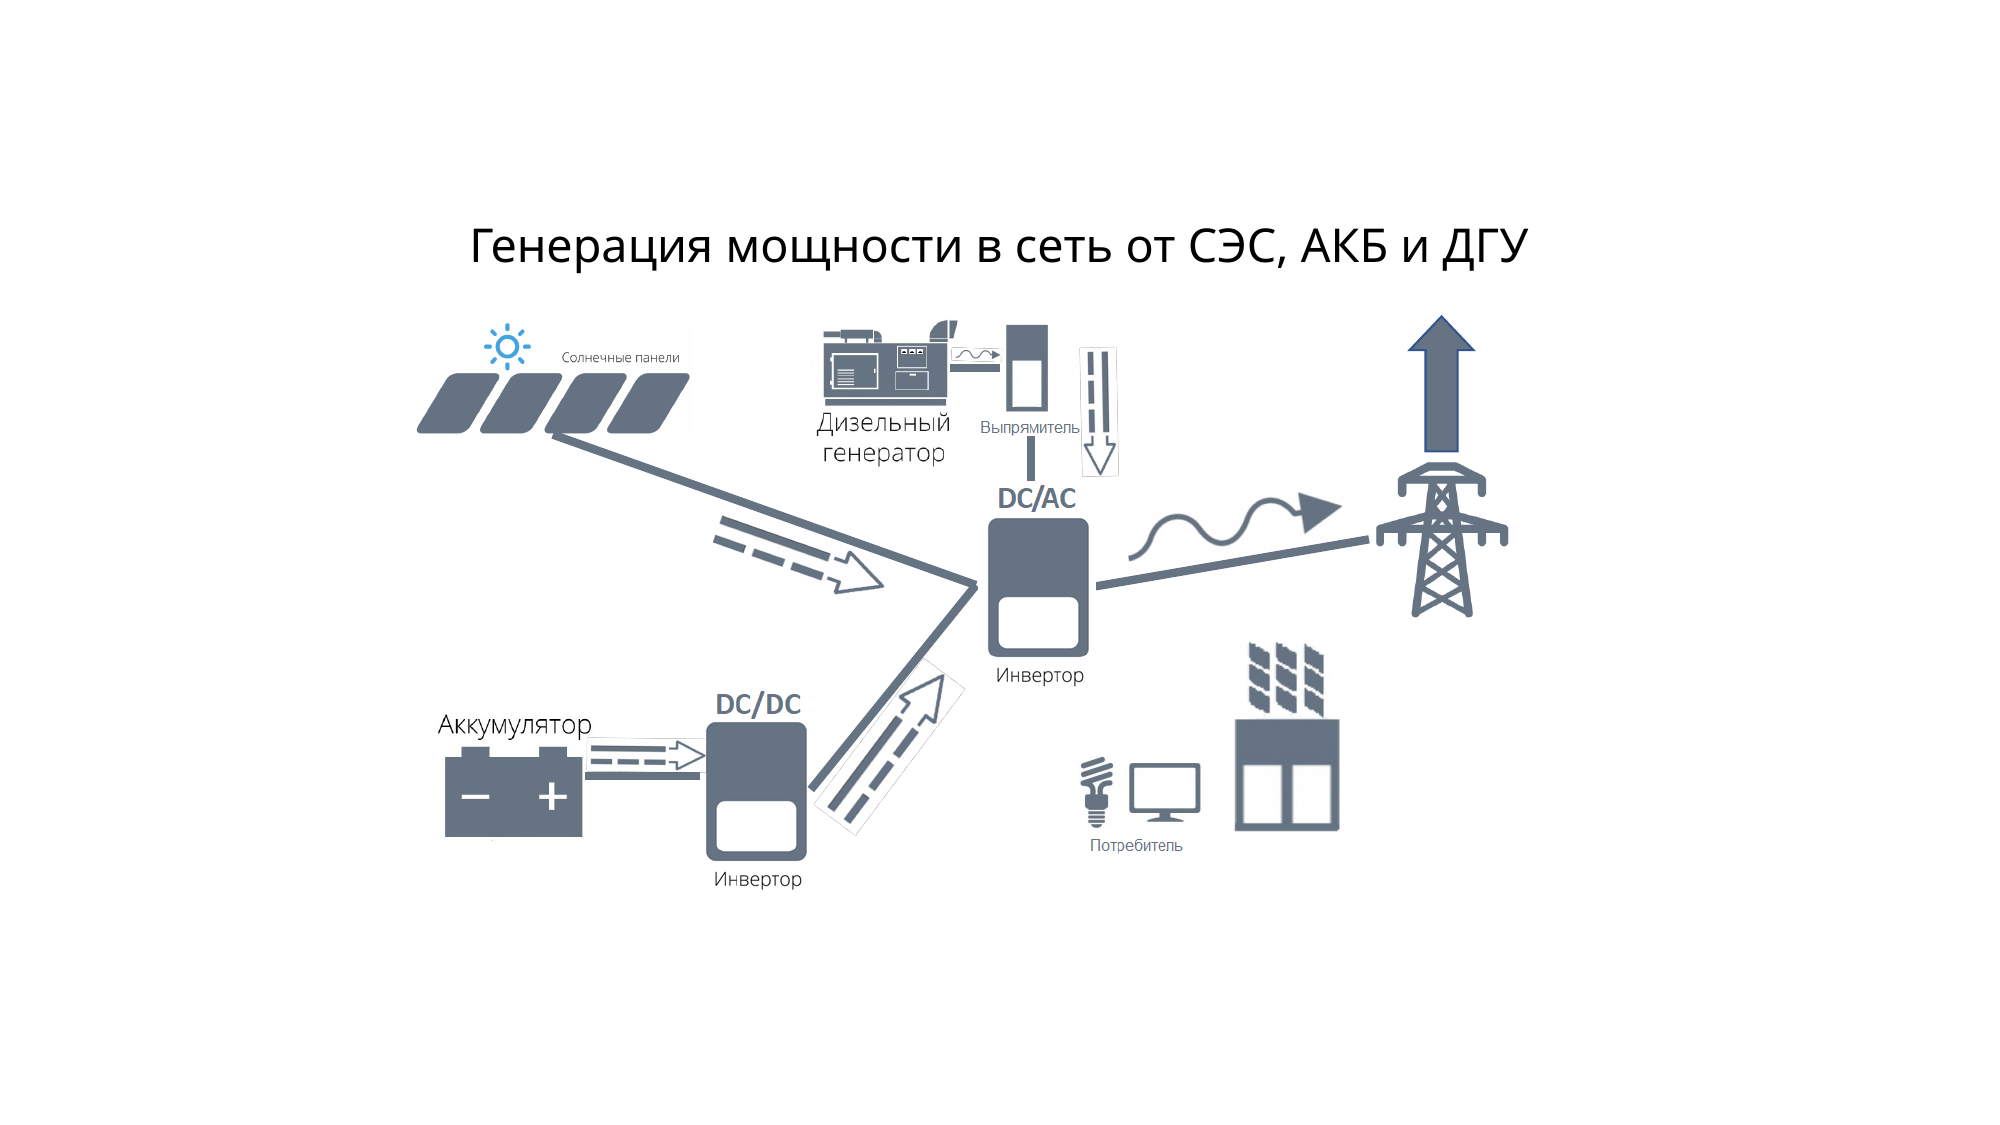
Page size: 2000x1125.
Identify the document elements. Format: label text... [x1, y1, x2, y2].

picture [703, 502, 894, 612]
picture [415, 639, 971, 890]
picture [414, 321, 692, 435]
text_box [1409, 316, 1474, 452]
picture [1077, 622, 1373, 866]
picture [810, 315, 1159, 690]
title Генерация мощности в сеть от СЭС, АКБ и ДГУ [379, 214, 1621, 279]
picture [1100, 476, 1354, 578]
picture [1369, 460, 1514, 618]
